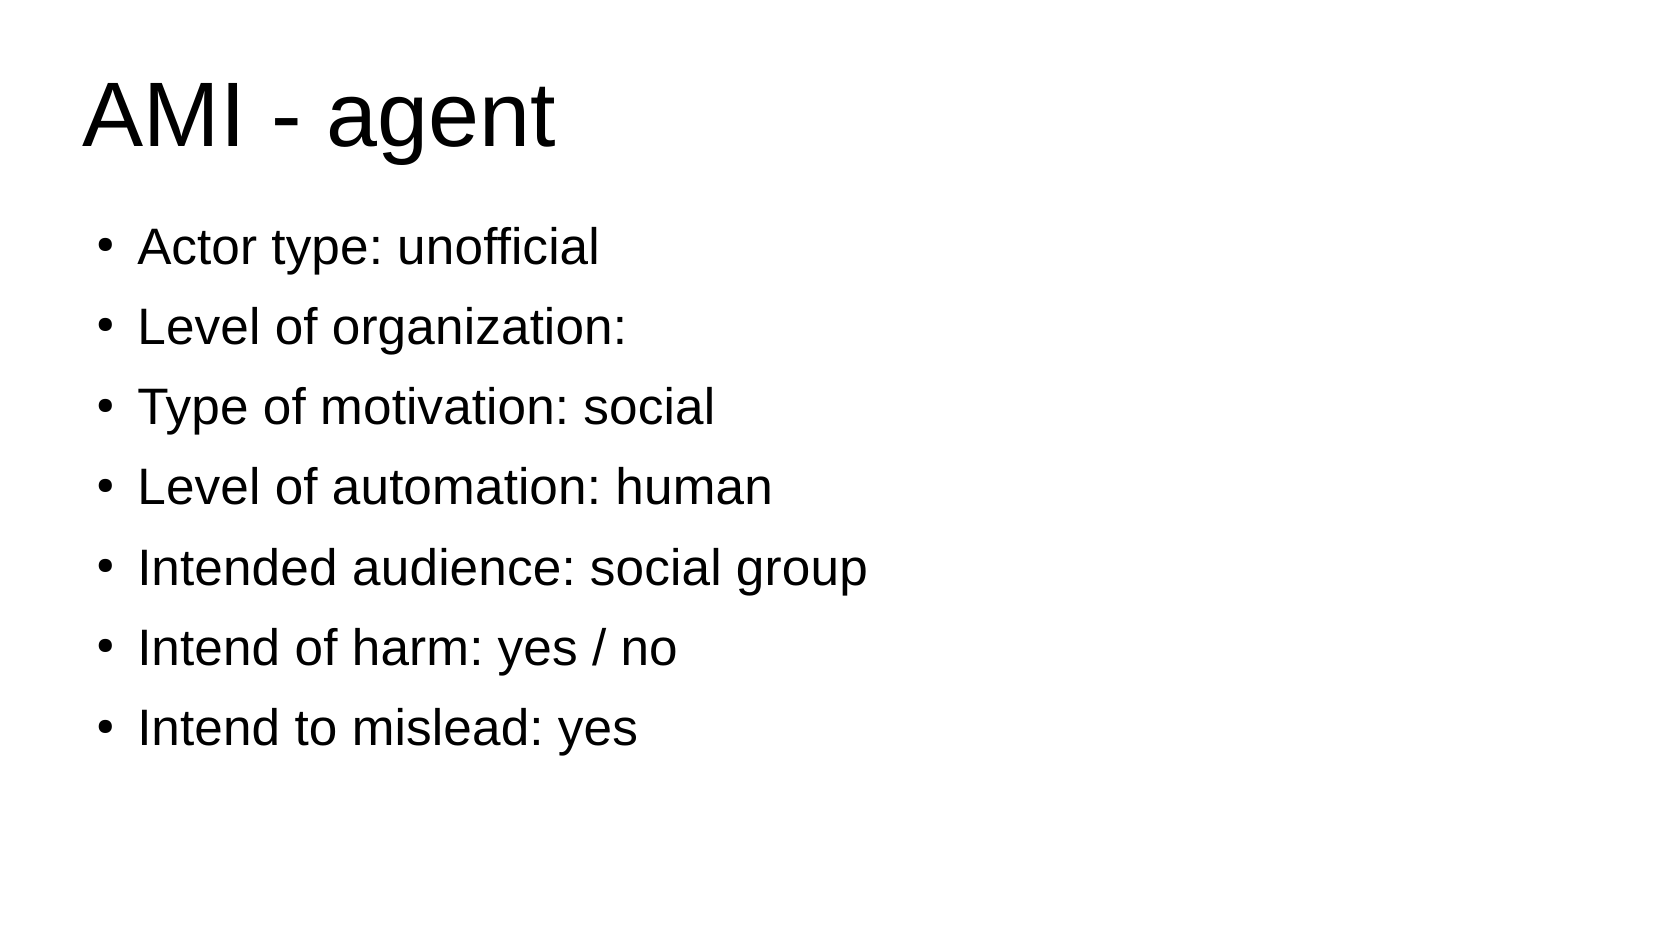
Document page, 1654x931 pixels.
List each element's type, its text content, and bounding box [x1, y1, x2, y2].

list Actor type: unofficial Level of organization: Type of motivation: social Level of automation: human Intended audience: social group Intend of harm: yes / no Intend to mislead: yes [82, 217, 1571, 758]
title AMI - agent [82, 37, 1571, 193]
